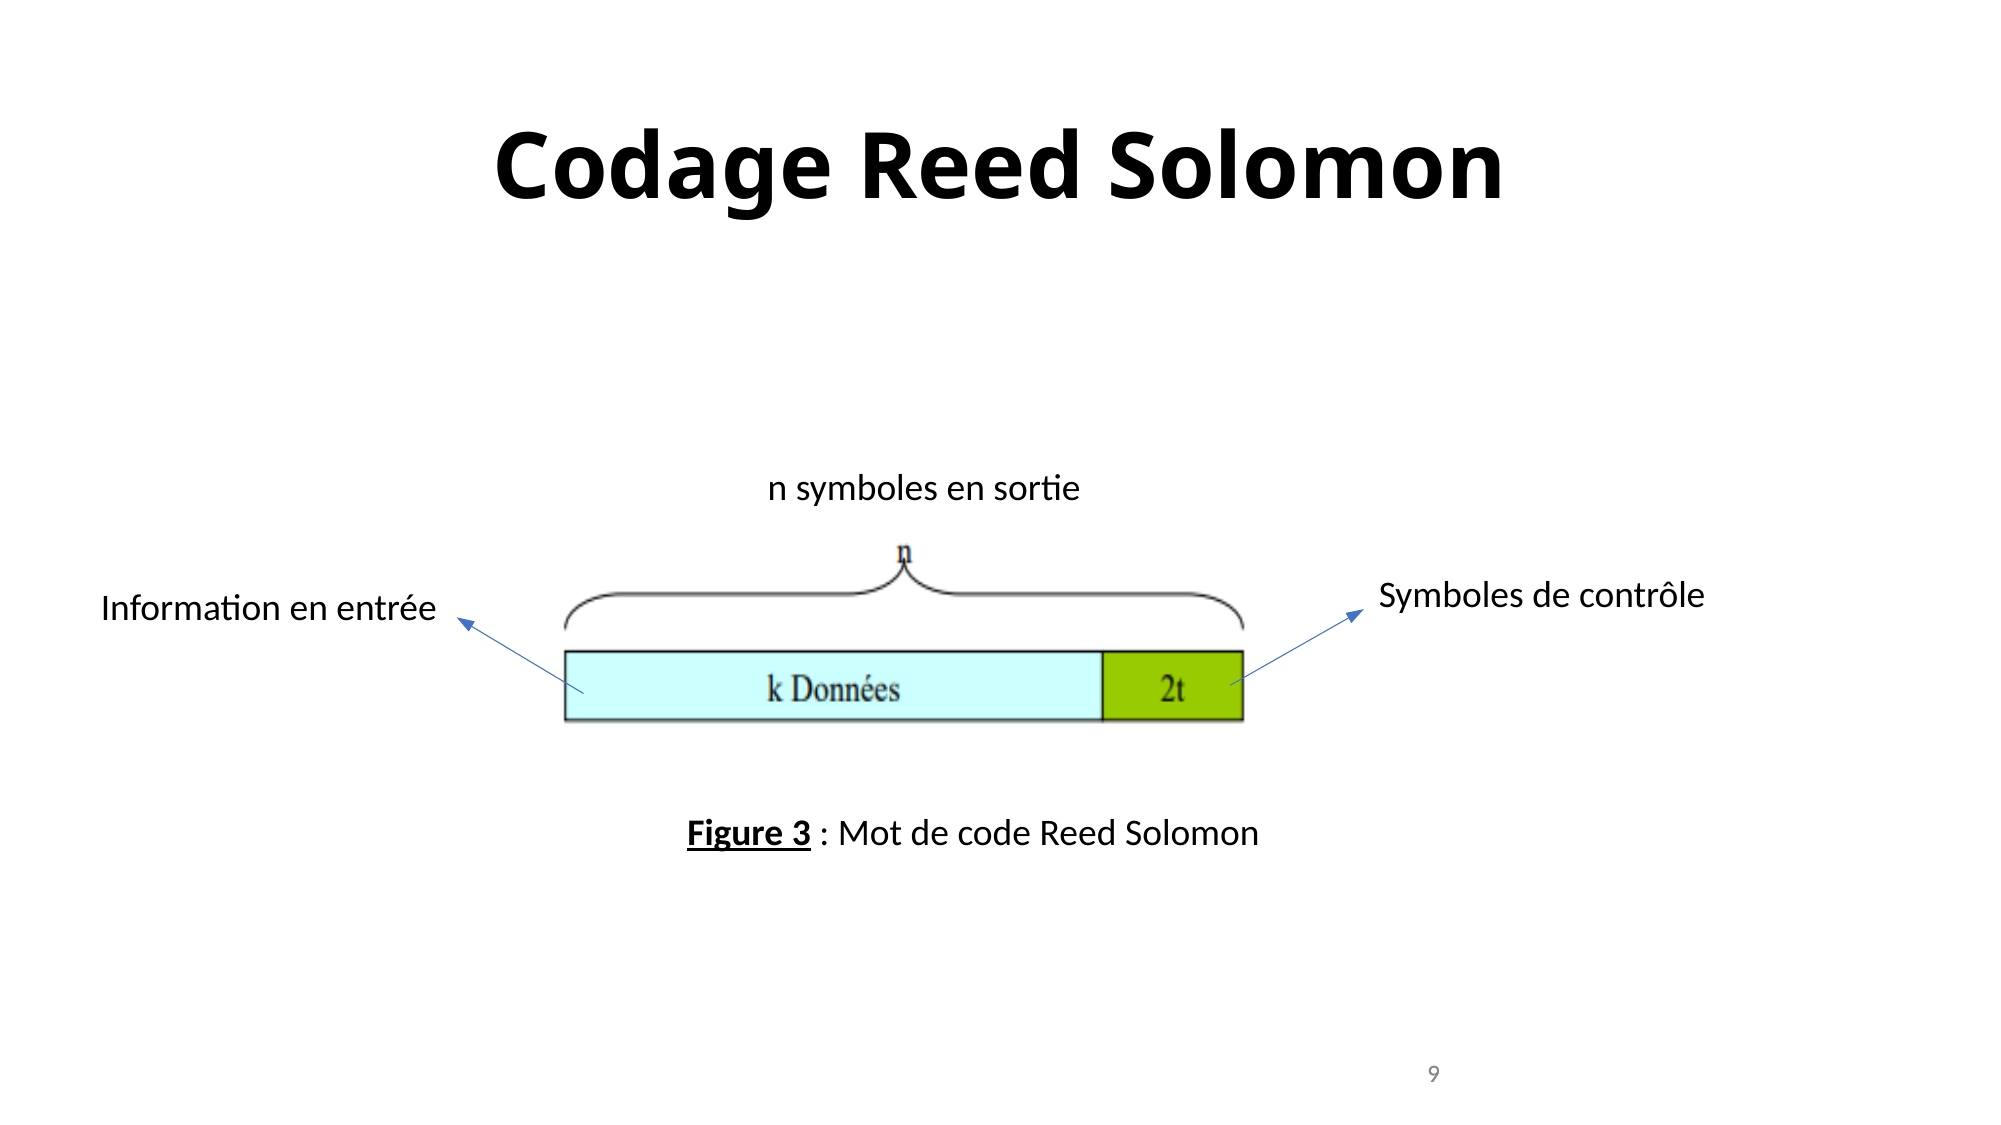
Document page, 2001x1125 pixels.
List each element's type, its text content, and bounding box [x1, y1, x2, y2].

text_box Symboles de contrôle [1363, 562, 1726, 624]
text_box n symboles en sortie [752, 454, 1100, 516]
text_box [1412, 1042, 1863, 1103]
text_box Information en entrée [85, 575, 457, 637]
picture [551, 515, 1301, 753]
text_box Figure 3 : Mot de code Reed Solomon [672, 800, 1281, 862]
title Codage Reed Solomon [137, 59, 1863, 278]
